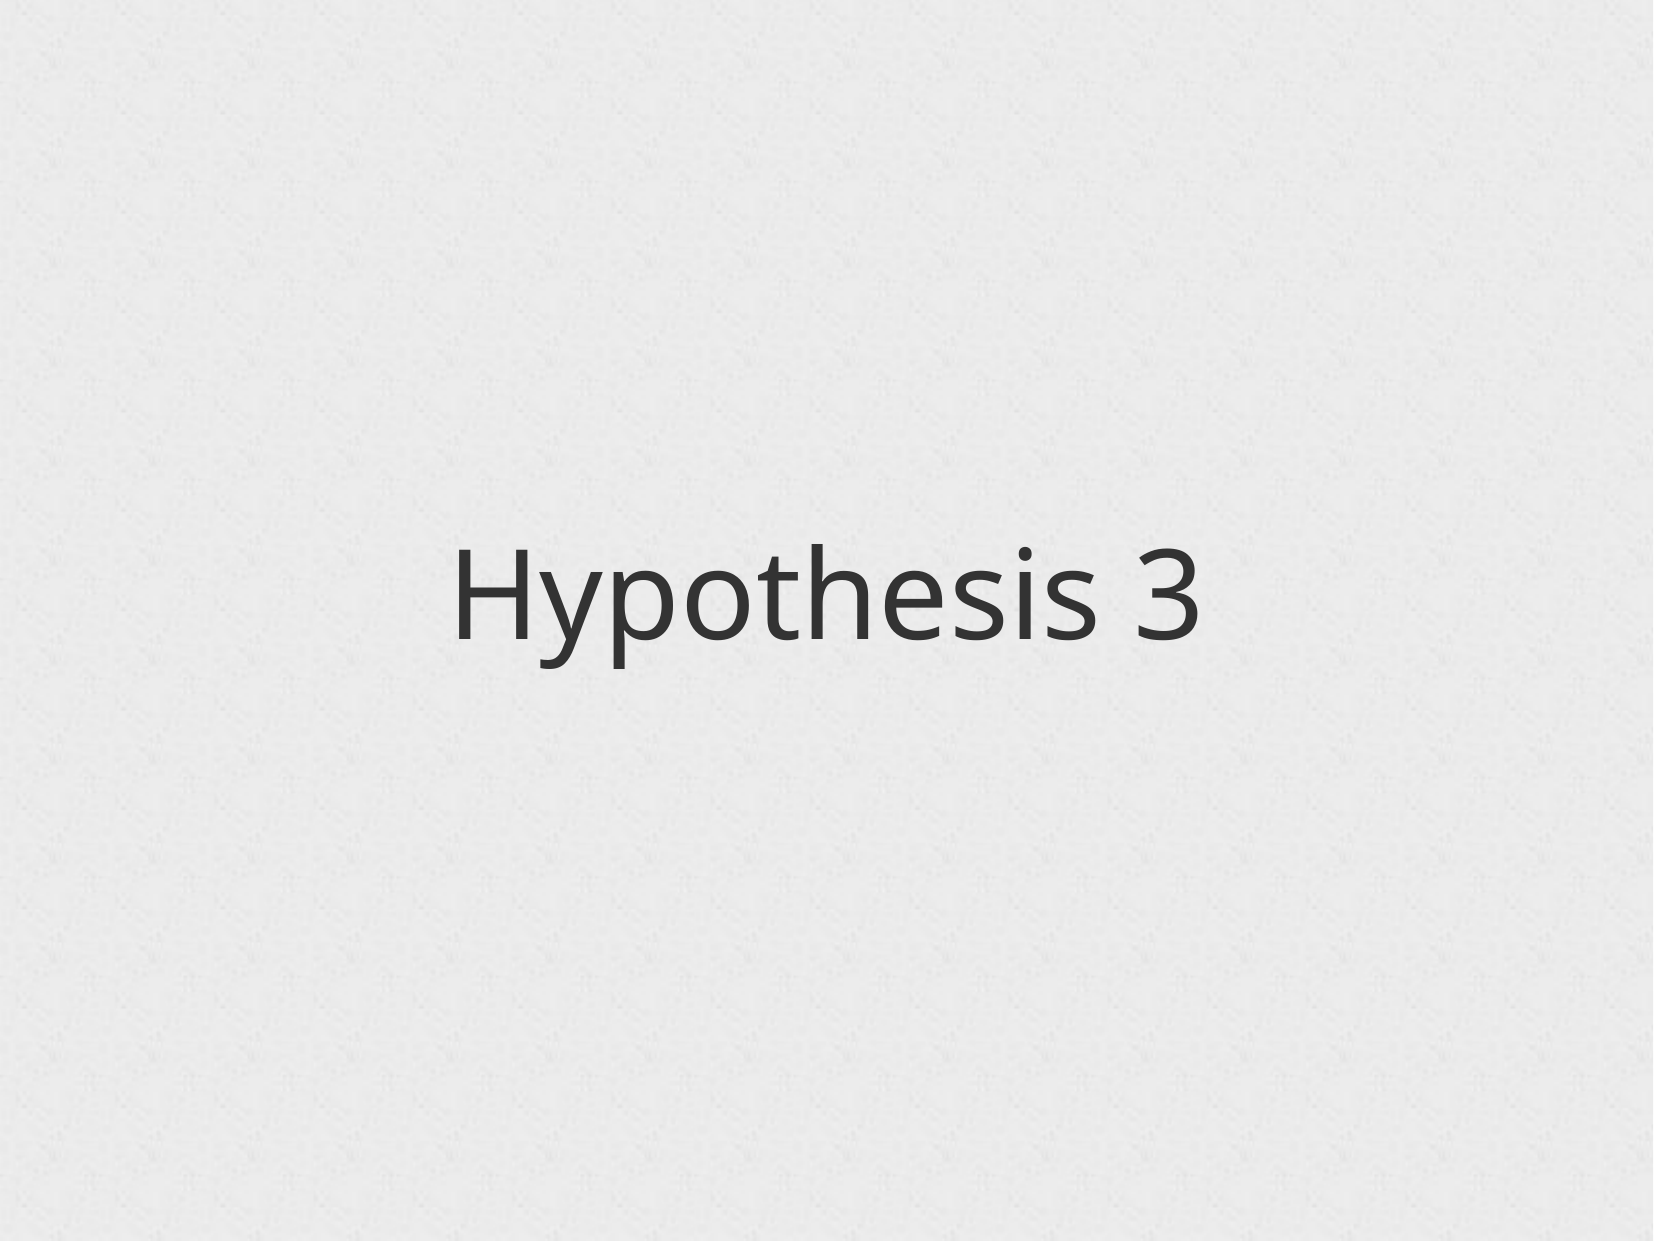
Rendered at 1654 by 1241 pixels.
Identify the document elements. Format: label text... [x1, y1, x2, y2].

picture [0, 0, 1654, 1241]
title Hypothesis 3 [82, 487, 1571, 695]
